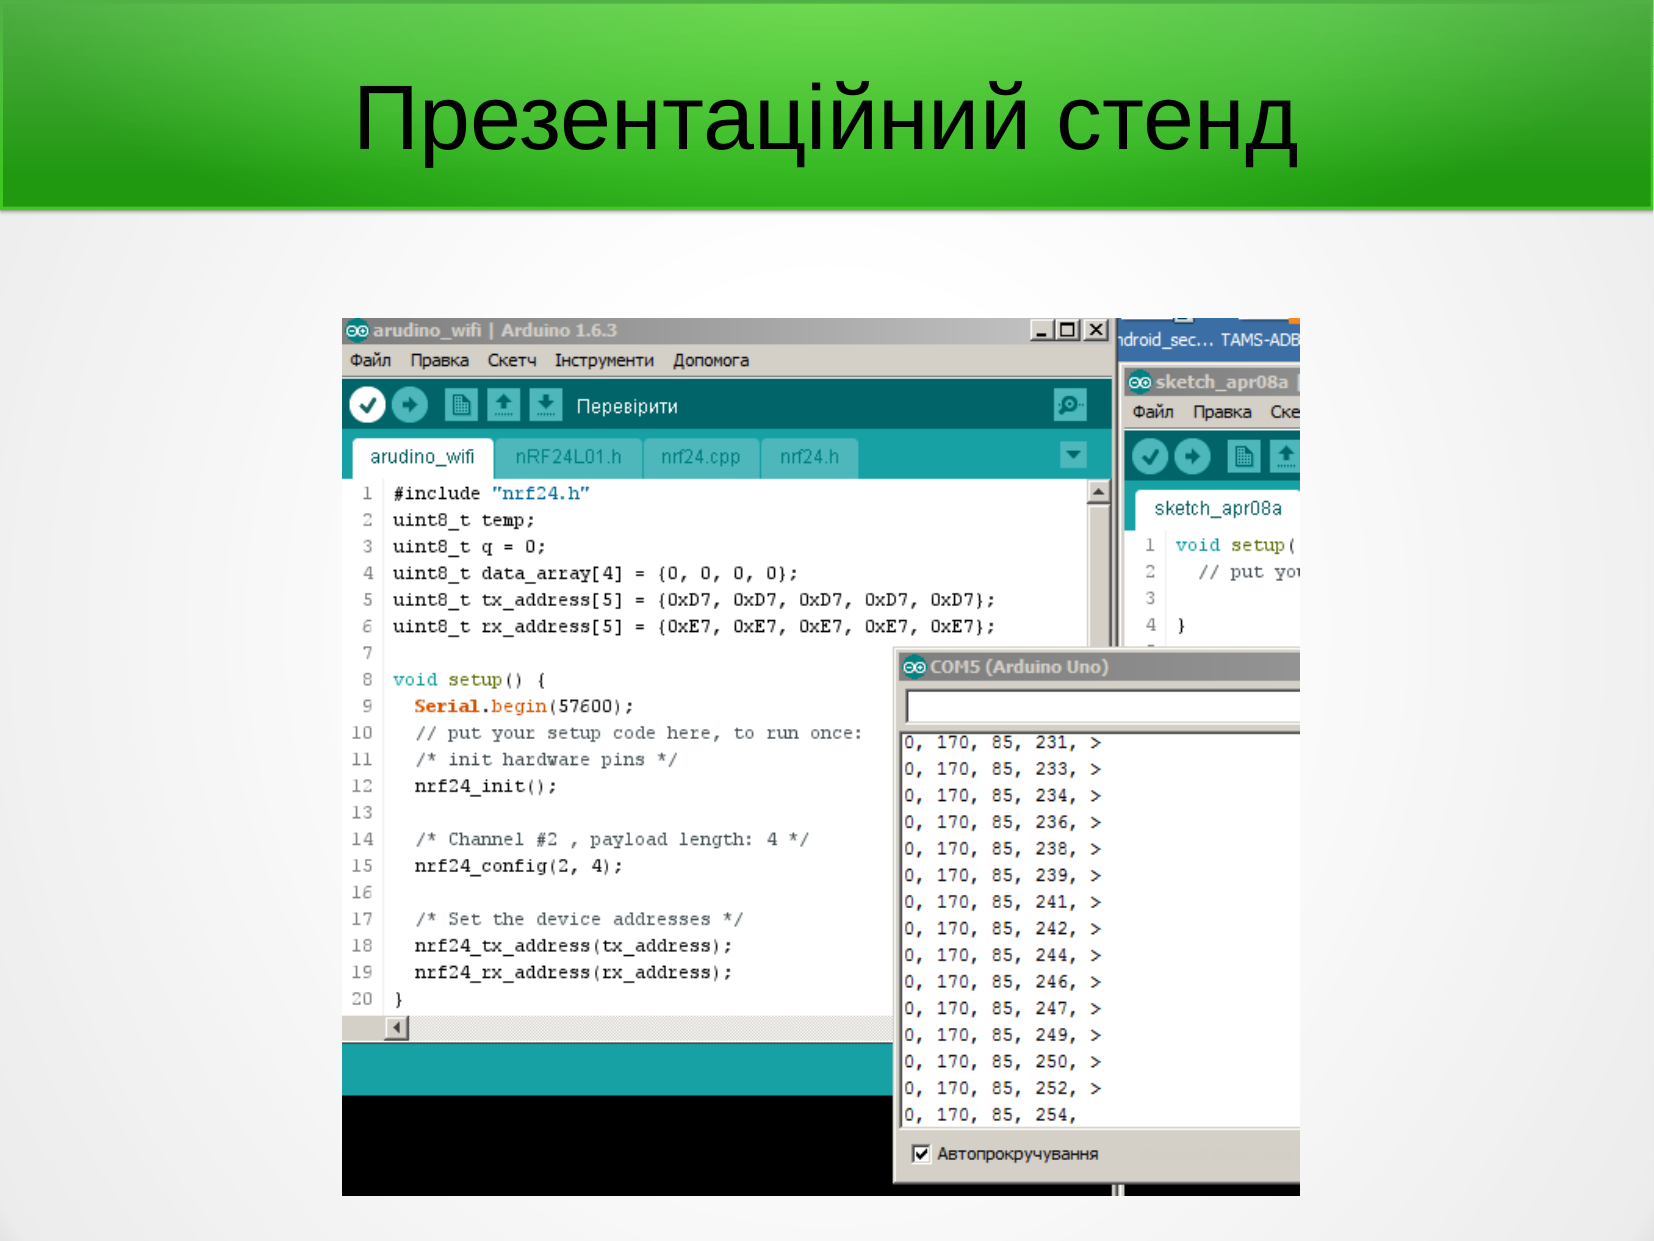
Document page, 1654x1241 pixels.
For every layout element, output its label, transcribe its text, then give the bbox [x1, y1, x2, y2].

picture [342, 318, 1300, 1196]
title Презентаційний стенд [82, 47, 1571, 189]
